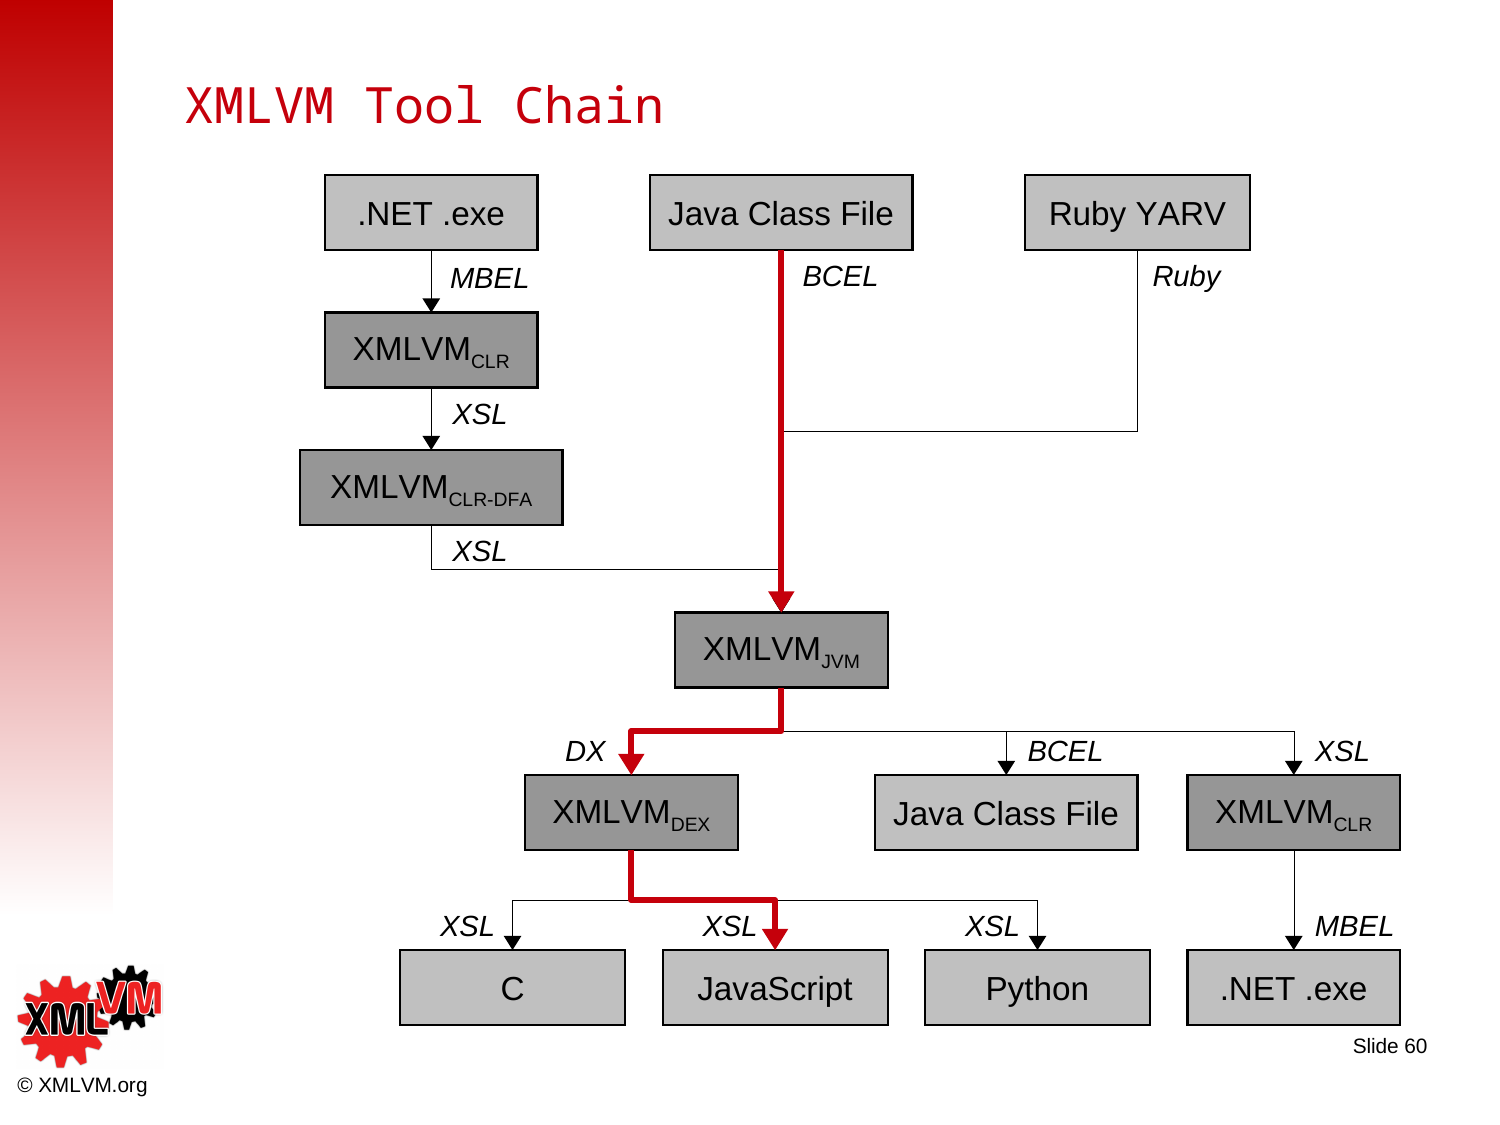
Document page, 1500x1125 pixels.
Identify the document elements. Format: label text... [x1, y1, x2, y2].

text_box Ruby YARV [1025, 174, 1251, 250]
text_box Python [925, 950, 1151, 1026]
text_box XMLVMDEX [525, 774, 738, 850]
text_box DX [550, 724, 621, 774]
text_box JavaScript [662, 950, 888, 1026]
text_box BCEL [1012, 732, 1119, 776]
text_box XMLVMCLR-DFA [300, 450, 563, 526]
text_box XSL [950, 901, 1036, 951]
text_box Java Class File [650, 174, 913, 250]
text_box XMLVMCLR [324, 312, 538, 388]
text_box .NET .exe [1187, 950, 1401, 1026]
text_box Ruby [1137, 249, 1236, 301]
text_box .NET .exe [324, 174, 538, 250]
text_box MBEL [435, 251, 545, 303]
text_box XSL [437, 524, 523, 576]
text_box BCEL [787, 249, 894, 301]
text_box Java Class File [875, 774, 1138, 850]
text_box XMLVMCLR [1187, 774, 1401, 850]
text_box XSL [437, 387, 523, 438]
text_box XSL [1300, 724, 1386, 776]
picture [16, 964, 164, 1069]
text_box XSL [687, 903, 773, 951]
text_box MBEL [1300, 899, 1410, 951]
text_box XSL [425, 899, 511, 951]
title XMLVM Tool Chain [170, 67, 1447, 207]
text_box XMLVMJVM [675, 612, 888, 688]
text_box C [400, 950, 626, 1026]
text_box BCEL [1012, 724, 1119, 731]
